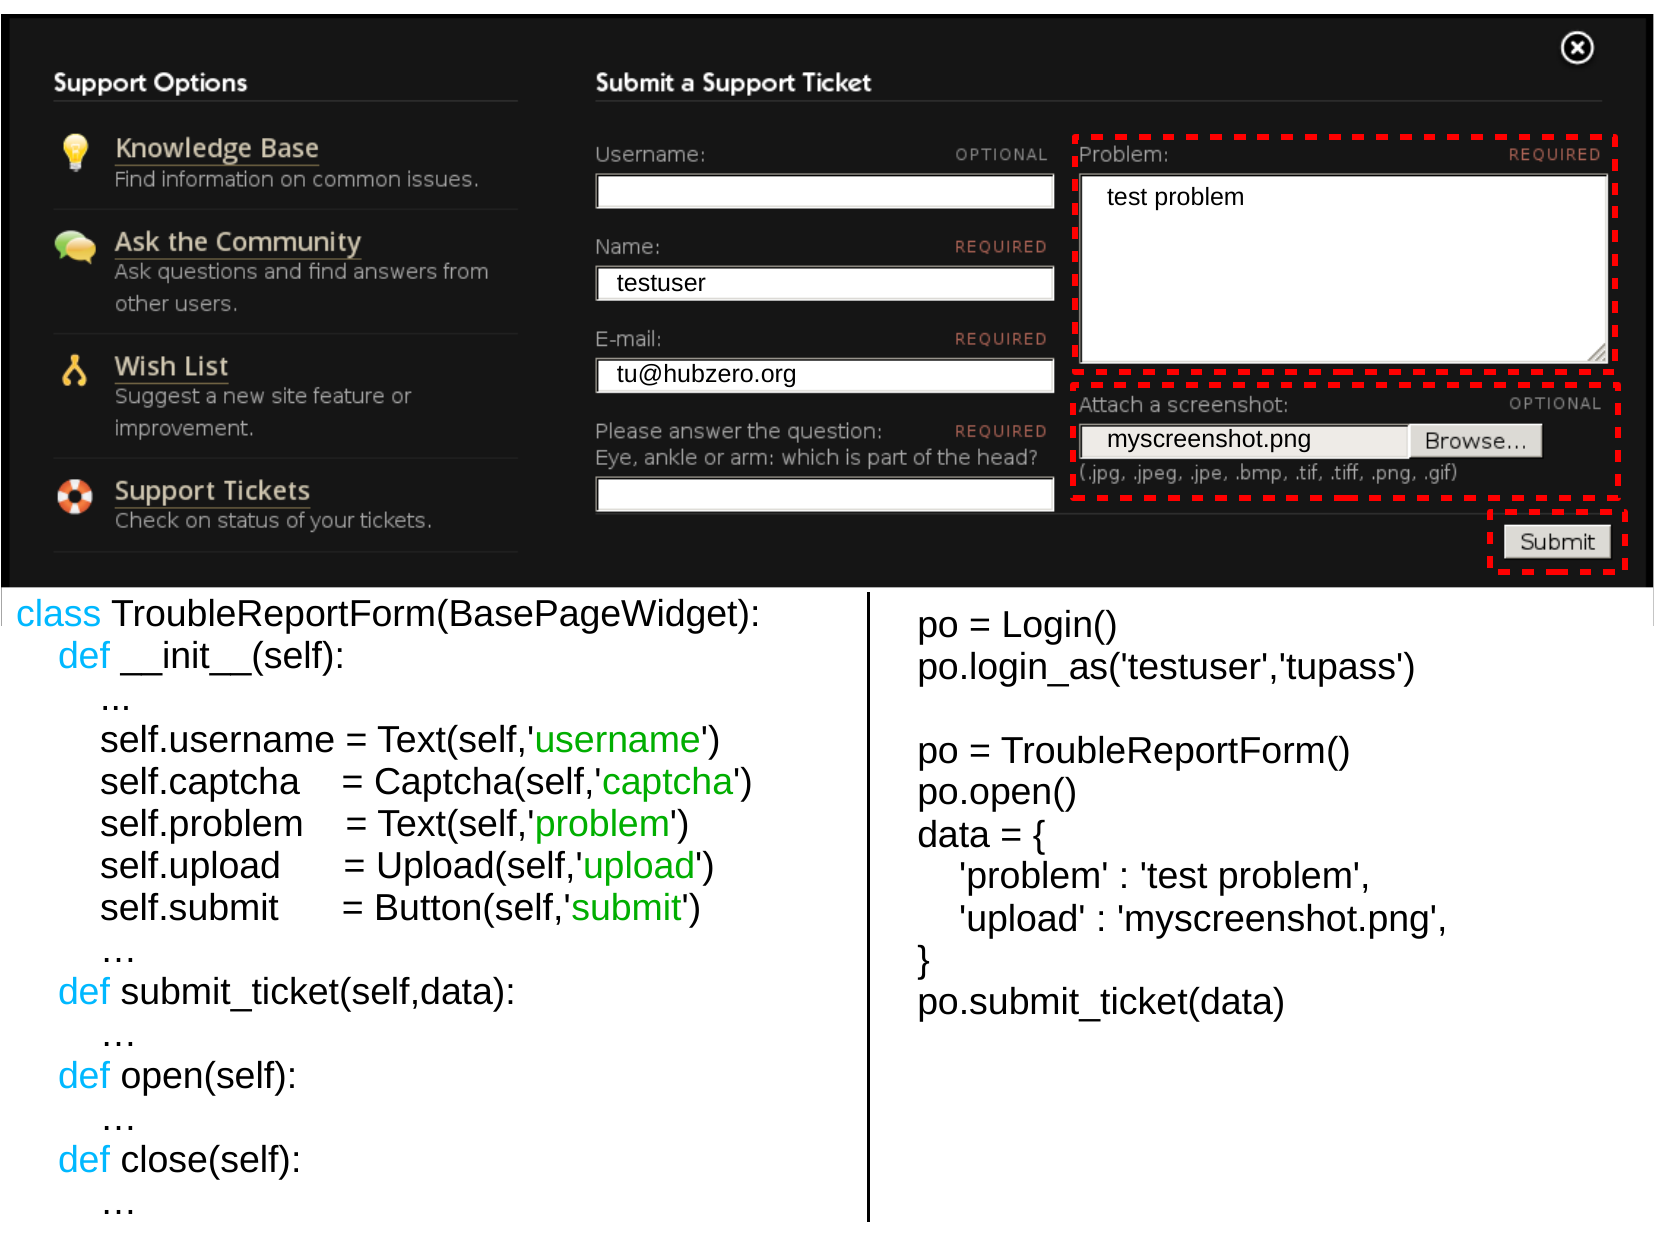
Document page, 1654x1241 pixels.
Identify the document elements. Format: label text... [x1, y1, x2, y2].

text_box tu@hubzero.org [602, 352, 812, 395]
text_box myscreenshot.png [1092, 417, 1327, 460]
text_box [776, 587, 1654, 1212]
picture [1, 14, 1654, 587]
text_box po = Login() po.login_as('testuser','tupass') po = TroubleReportForm() po.open() data = { 'problem' : 'test problem', 'upload' : 'myscreenshot.png', } po.submit_ticket(data) [902, 595, 1463, 1031]
text_box testuser [602, 260, 722, 304]
text_box class TroubleReportForm(BasePageWidget): def __init__(self): ... self.username = Text(self,'username') self.captcha = Captcha(self,'captcha') self.problem = Text(self,'problem') self.upload = Upload(self,'upload') self.submit = Button(self,'submit') … def submit_ticket(self,data): … def open(self): … def close(self): … [1, 585, 776, 1231]
text_box test problem [1092, 175, 1261, 218]
